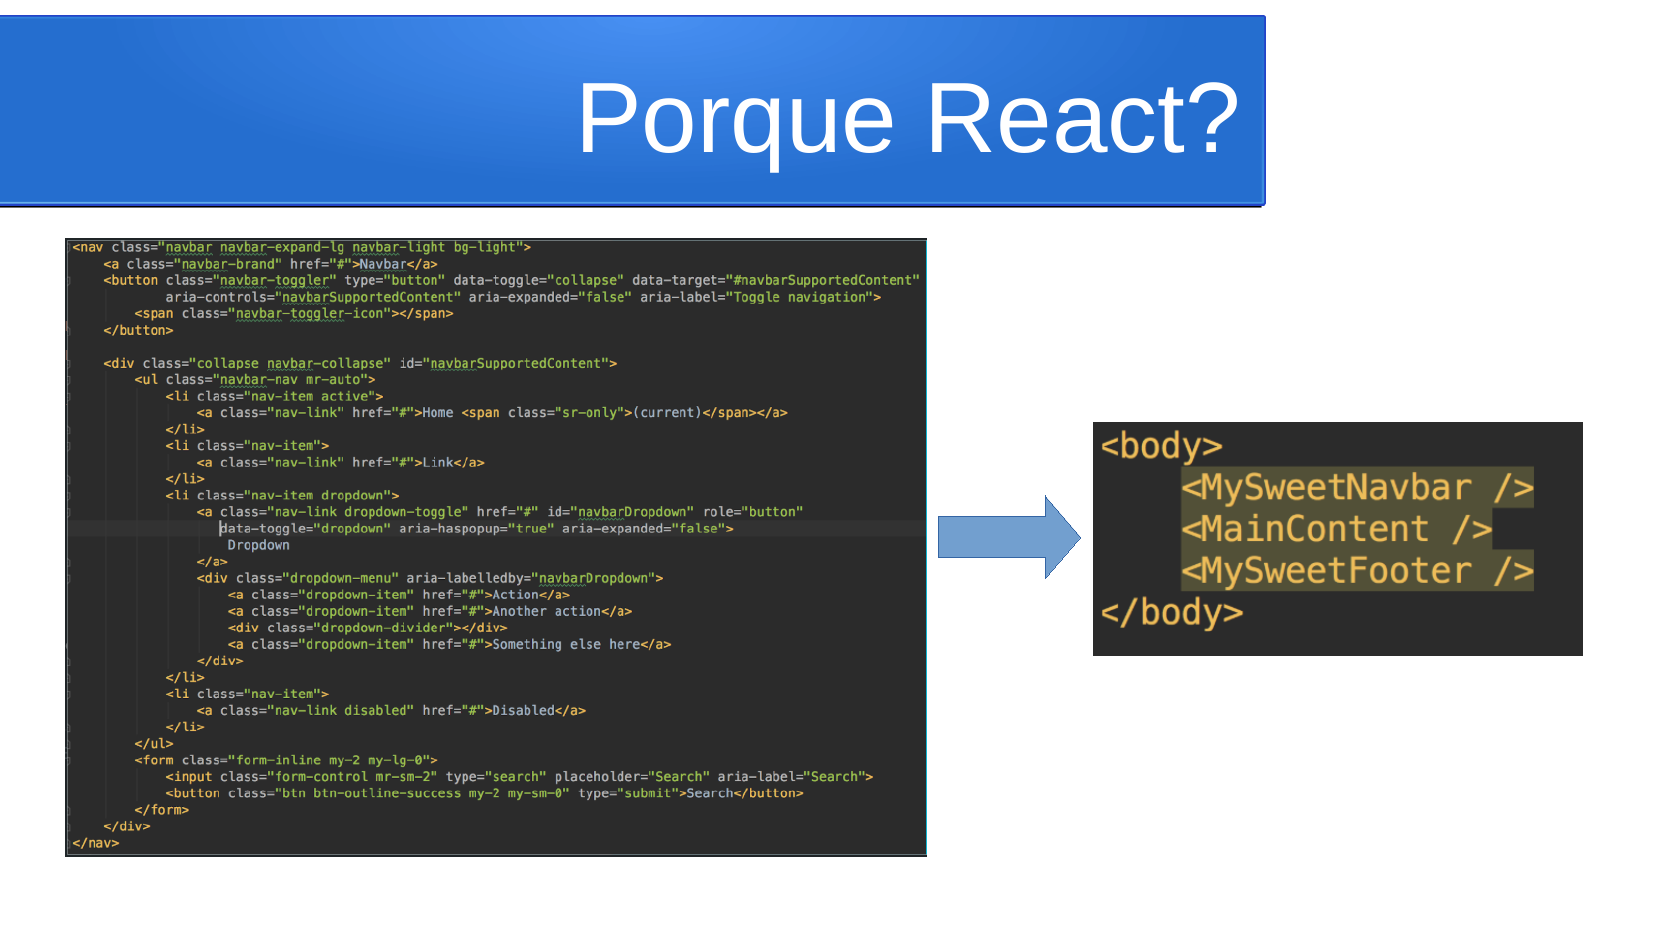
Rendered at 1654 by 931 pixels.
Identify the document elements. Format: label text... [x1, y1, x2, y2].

picture [65, 238, 927, 857]
picture [1093, 422, 1583, 656]
text_box Porque React? [560, 44, 1264, 180]
text_box [938, 495, 1081, 579]
picture [0, 13, 1269, 211]
